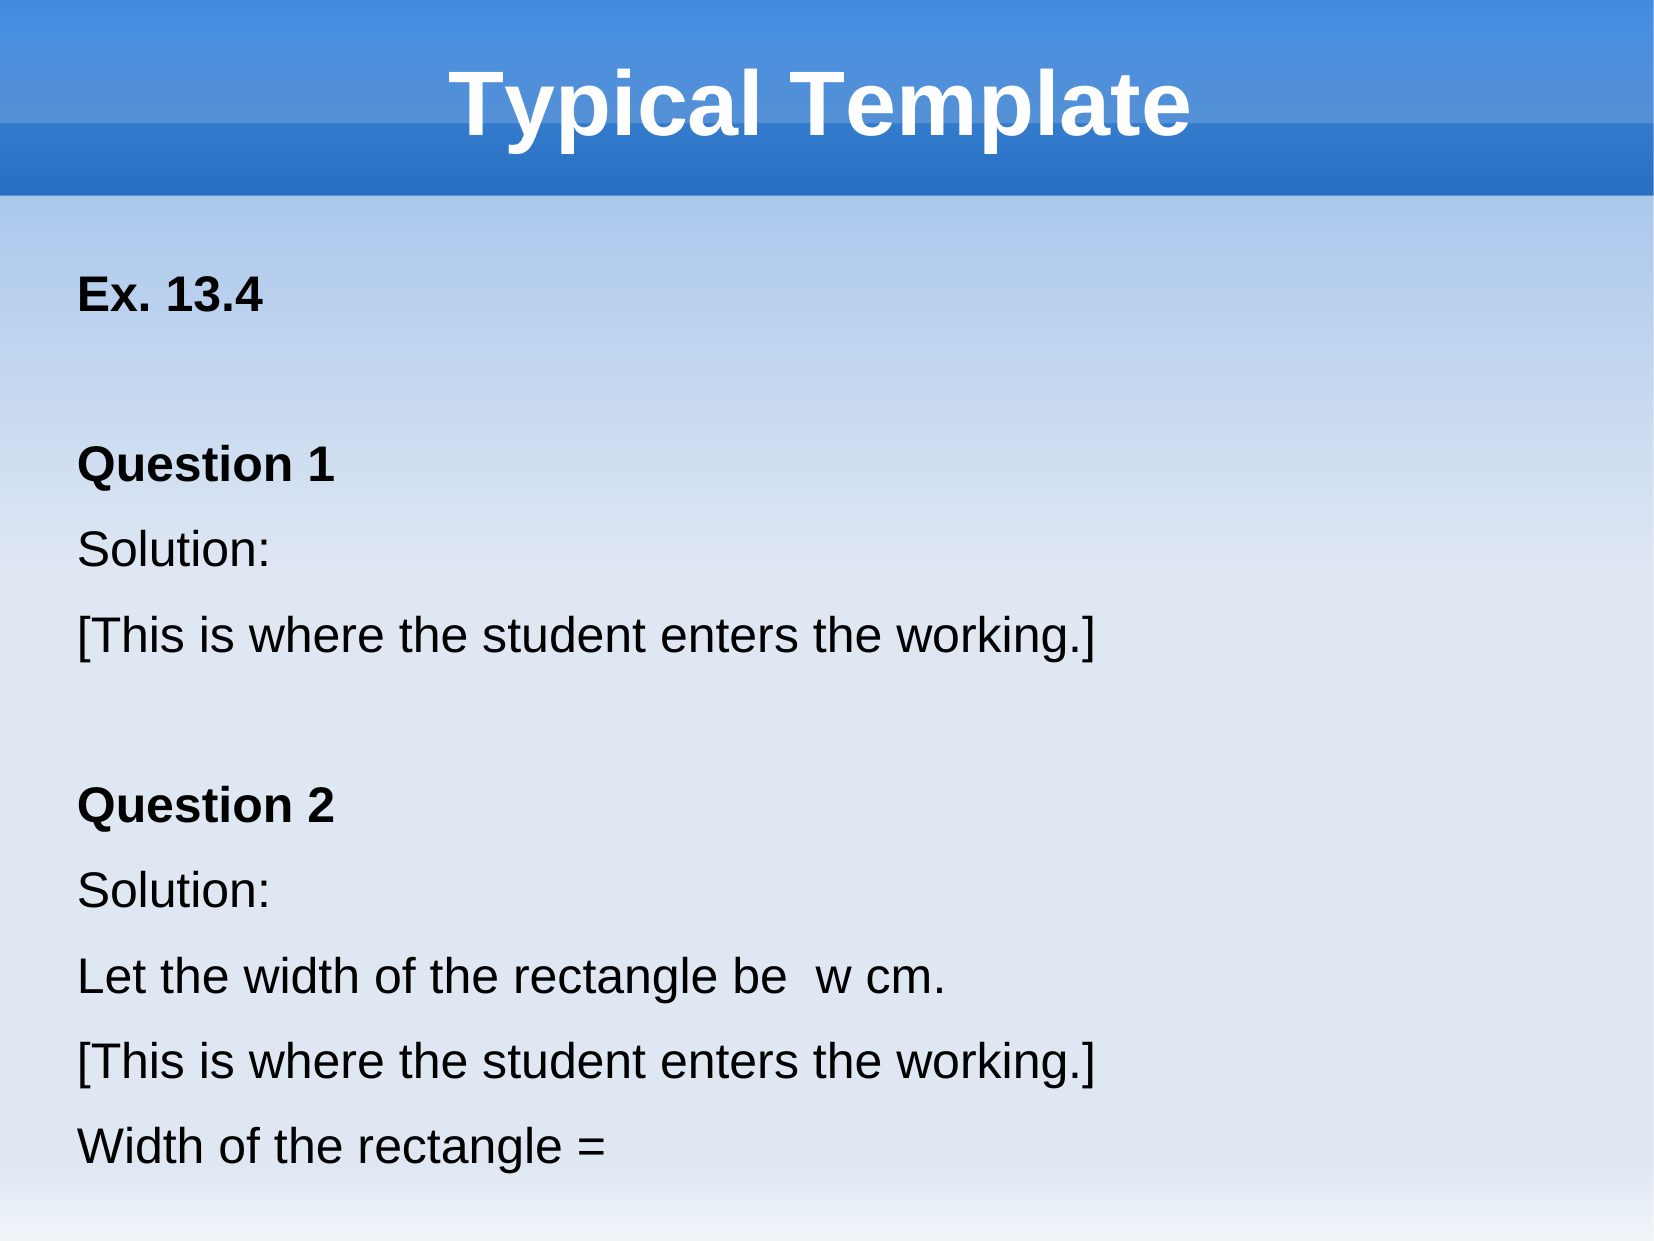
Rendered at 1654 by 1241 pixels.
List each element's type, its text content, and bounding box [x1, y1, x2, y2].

picture [0, 0, 1654, 1241]
title Typical Template [76, 0, 1565, 208]
list Ex. 13.4 Question 1 Solution: [This is where the student enters the working.] Question 2 Solution: Let the width of the rectangle be w cm. [This is where the student enters the working.] Width of the rectangle = [76, 265, 1565, 1241]
